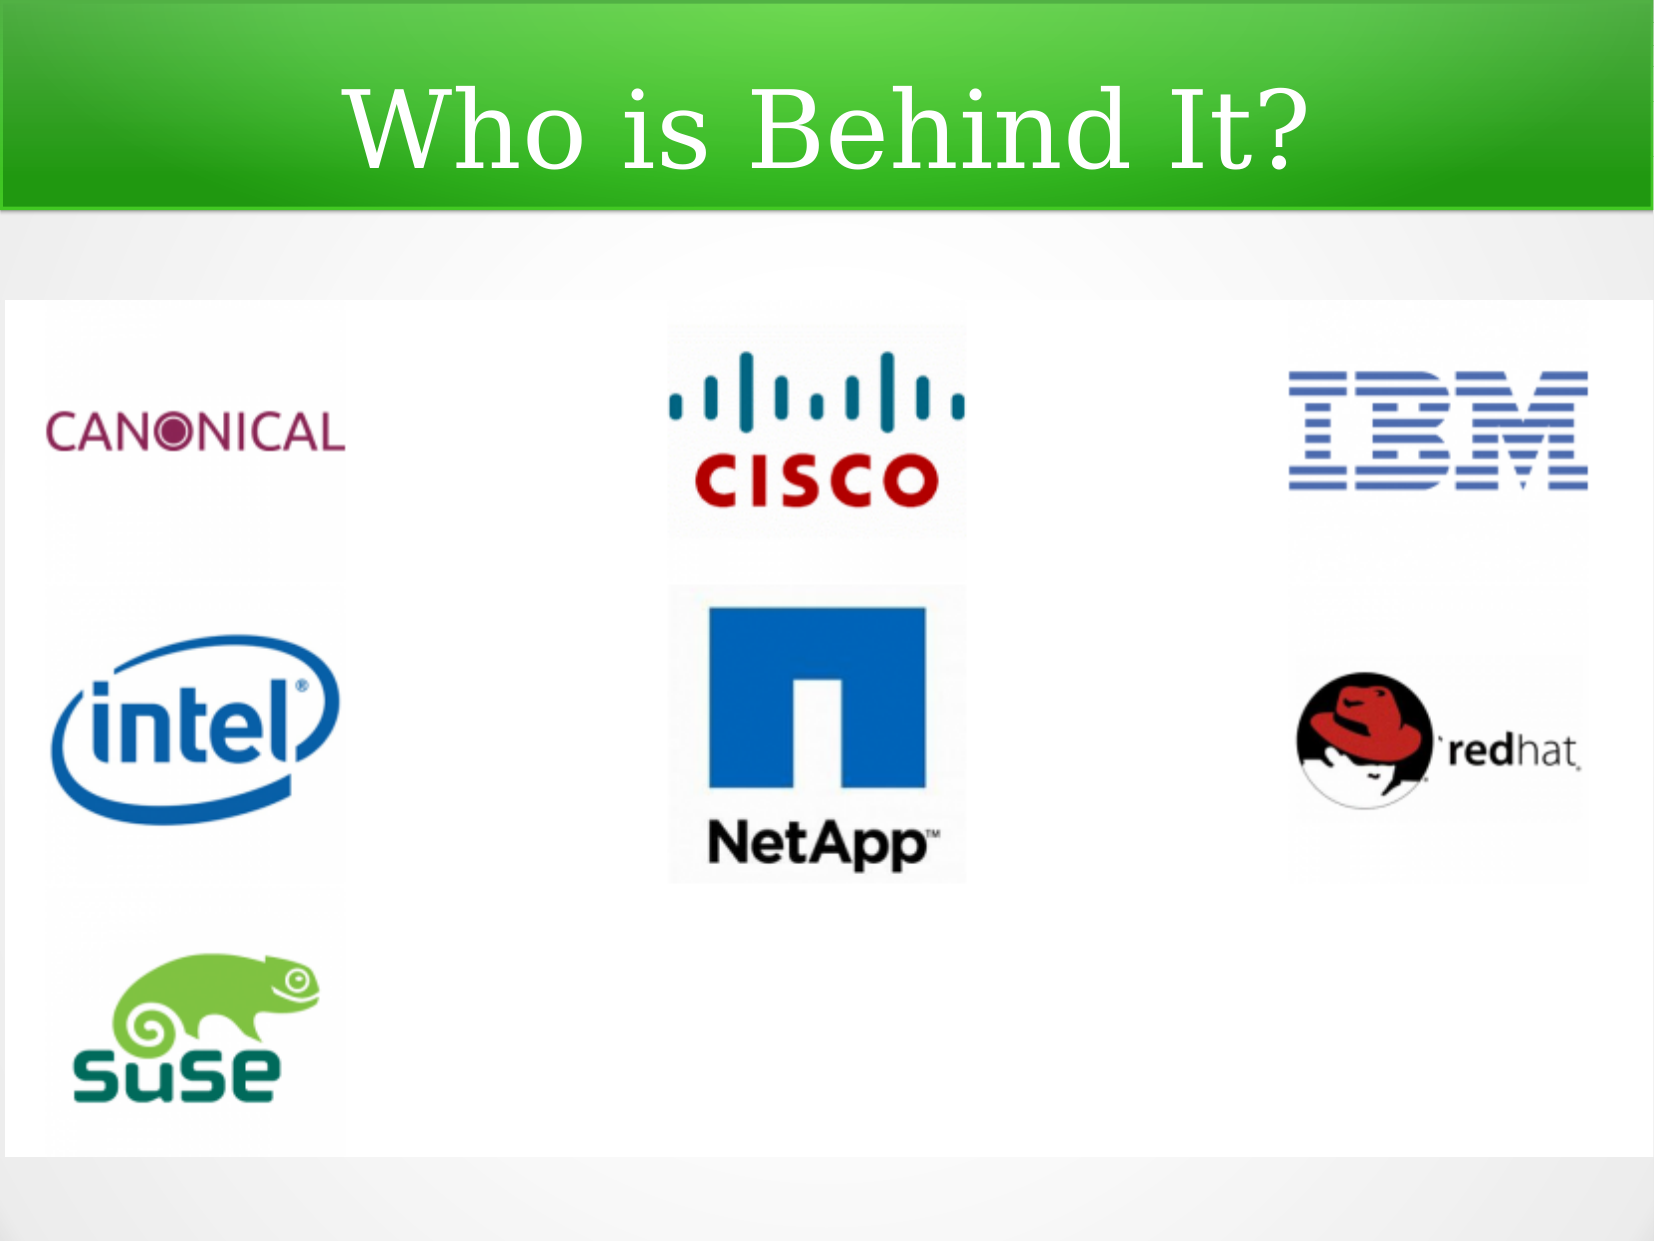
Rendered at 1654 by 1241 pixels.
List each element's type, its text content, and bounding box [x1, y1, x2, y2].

picture [5, 300, 1654, 1157]
title [83, 4, 1572, 260]
title Who is Behind It? [82, 37, 1571, 226]
